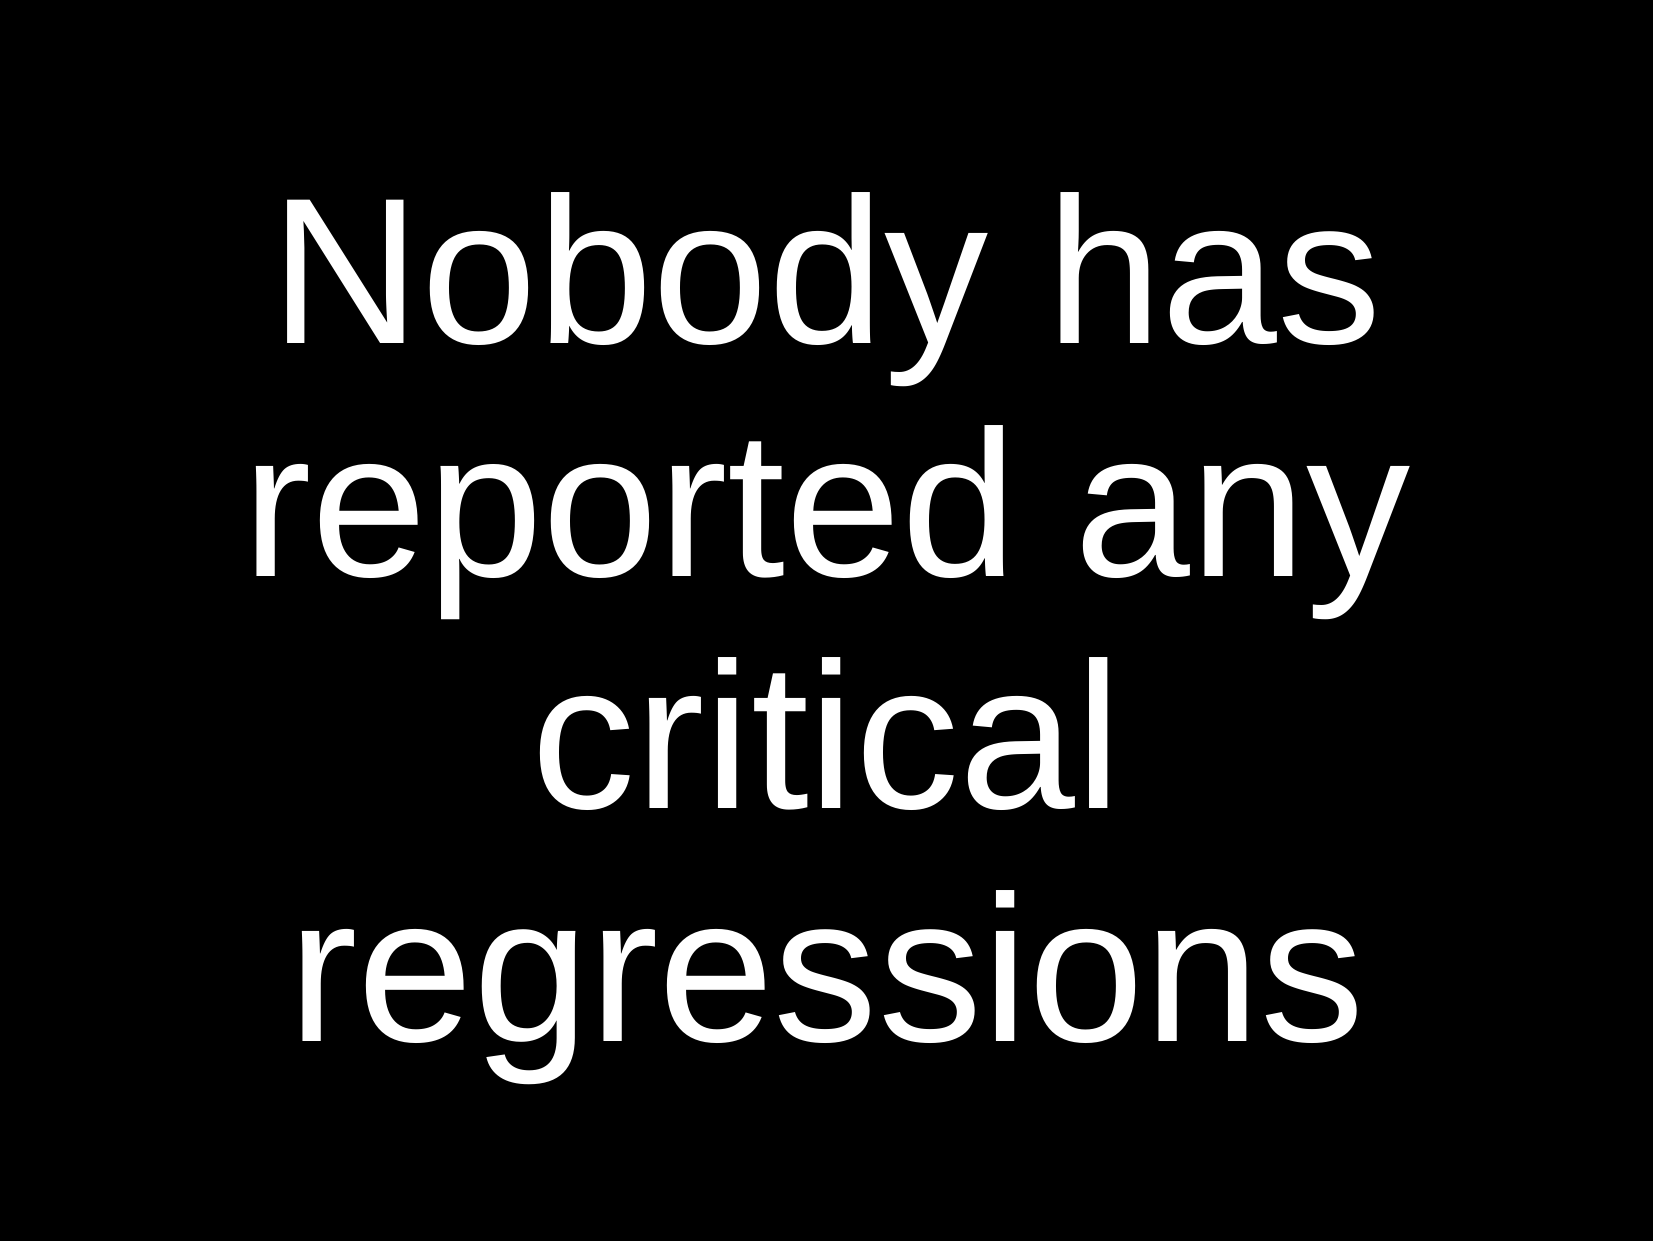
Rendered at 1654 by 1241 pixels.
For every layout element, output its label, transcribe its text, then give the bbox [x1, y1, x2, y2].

title Nobody has reported any critical regressions [82, 101, 1571, 1140]
